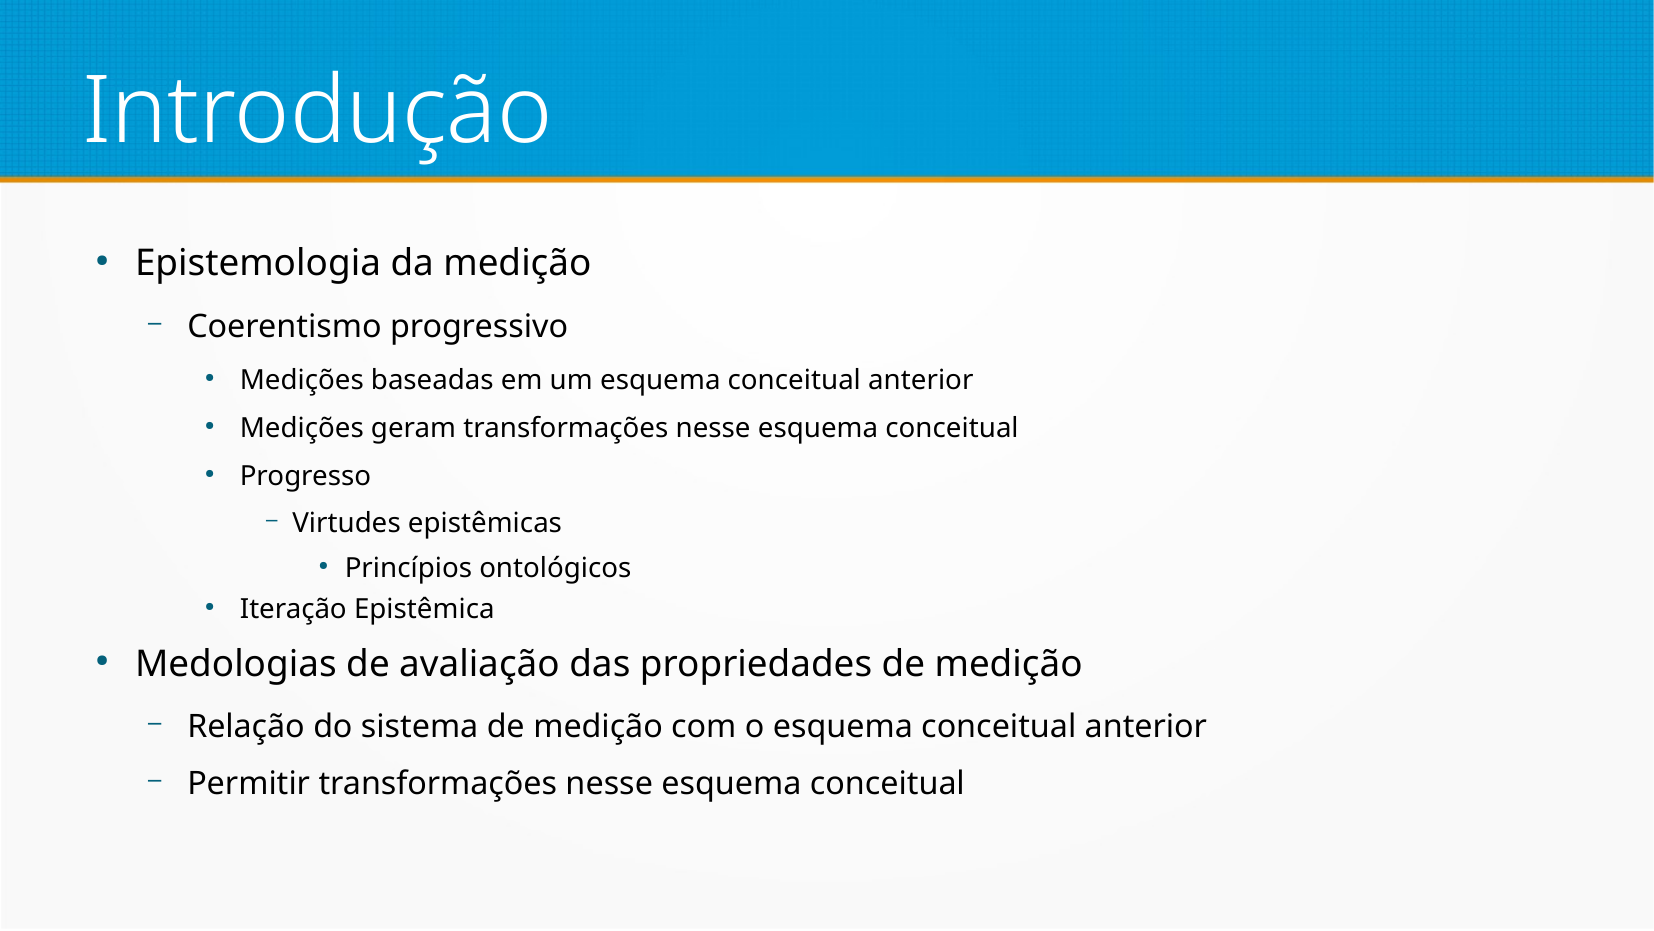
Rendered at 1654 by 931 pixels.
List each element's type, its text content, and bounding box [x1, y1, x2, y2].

title Introdução [82, 14, 1571, 171]
picture [0, 175, 1654, 931]
list Epistemologia da medição Coerentismo progressivo Medições baseadas em um esquema conceitual anterior Medições geram transformações nesse esquema conceitual Progresso Virtudes epistêmicas Princípios ontológicos Iteração Epistêmica Medologias de avaliação das propriedades de medição Relação do sistema de medição com o esquema conceitual anterior Permitir transformações nesse esquema conceitual [82, 236, 1563, 811]
